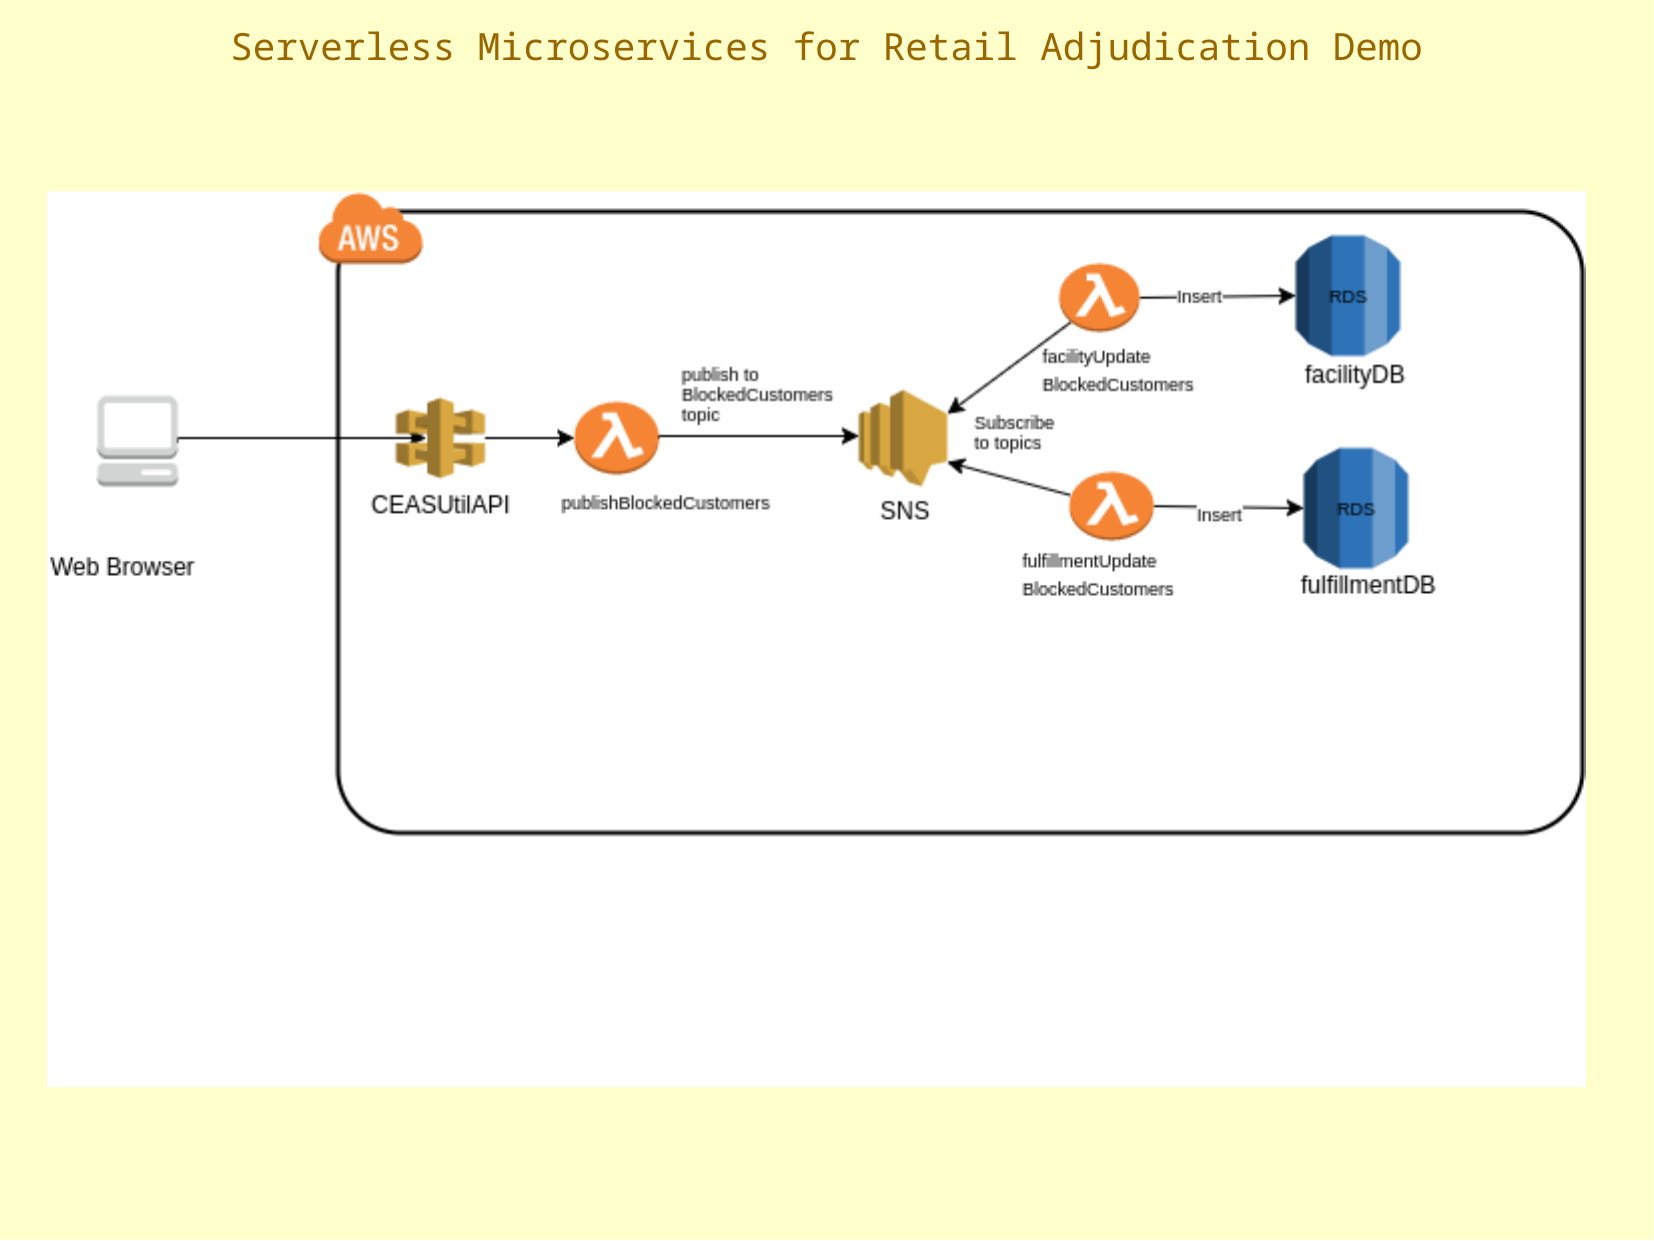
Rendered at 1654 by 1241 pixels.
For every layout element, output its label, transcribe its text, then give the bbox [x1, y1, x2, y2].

title Serverless Microservices for Retail Adjudication Demo [82, 0, 1571, 116]
picture [47, 191, 1586, 1087]
